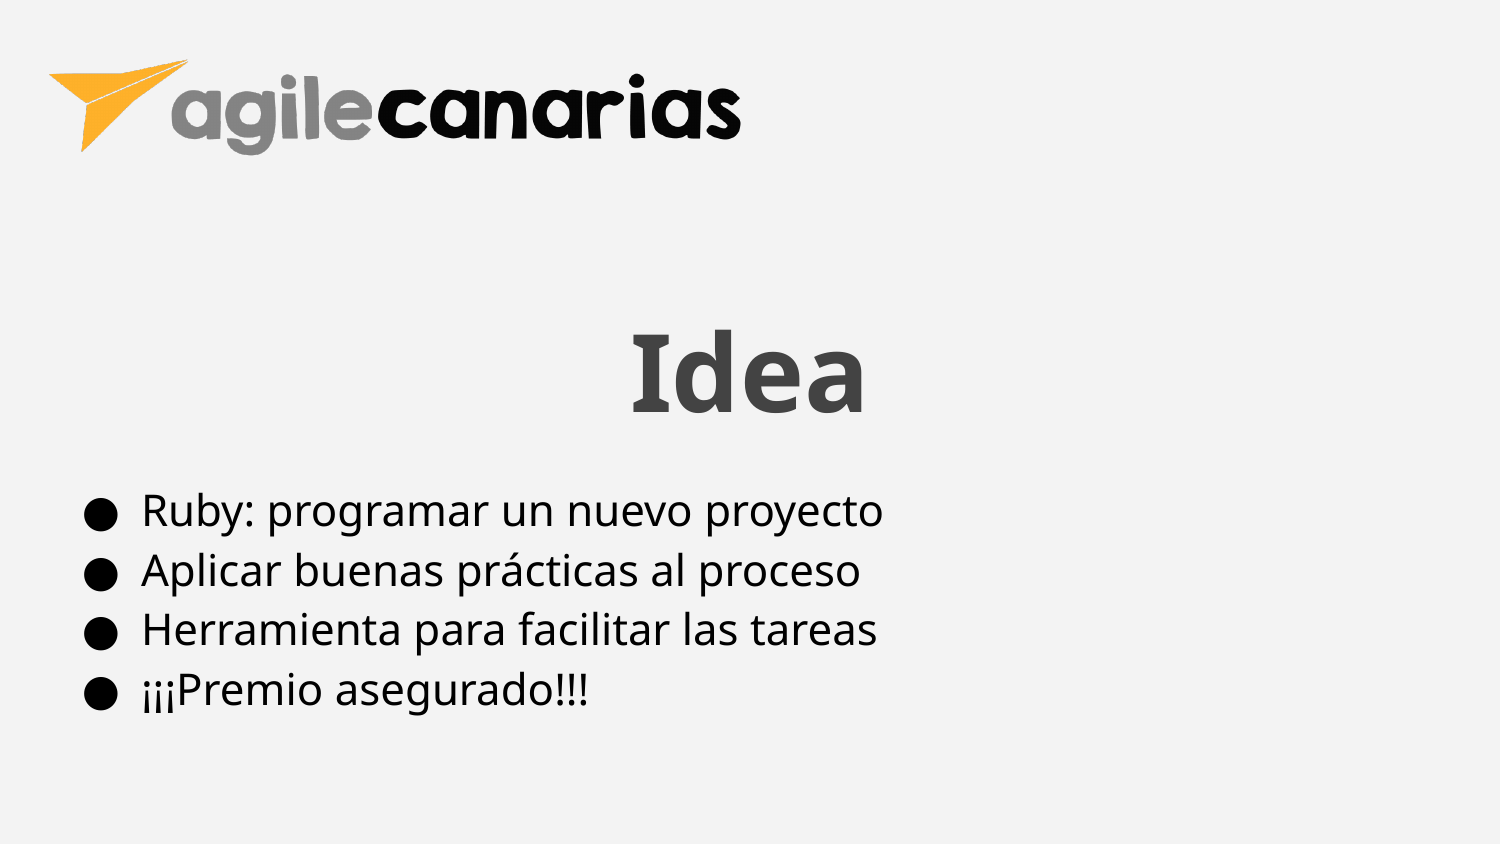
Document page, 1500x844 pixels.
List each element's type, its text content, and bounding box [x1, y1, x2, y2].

title Idea [51, 254, 1449, 460]
picture [24, 35, 762, 182]
subtitle Ruby: programar un nuevo proyecto Aplicar buenas prácticas al proceso Herramienta para facilitar las tareas ¡¡¡Premio asegurado!!! [51, 464, 1449, 734]
